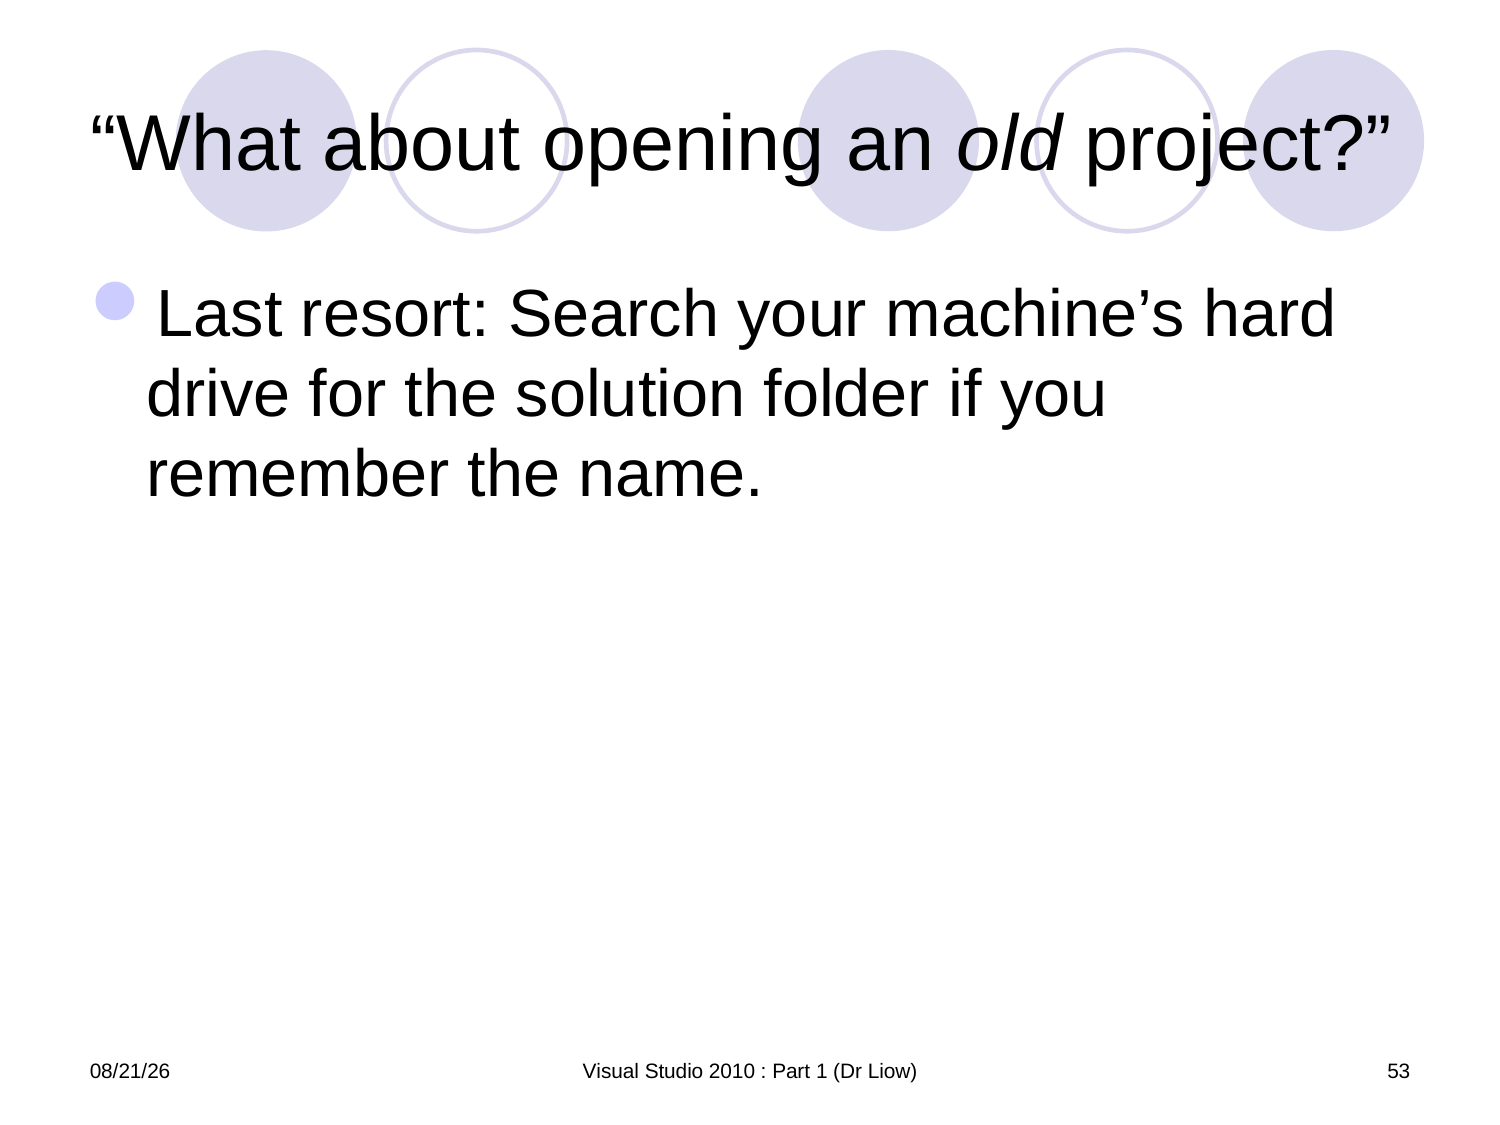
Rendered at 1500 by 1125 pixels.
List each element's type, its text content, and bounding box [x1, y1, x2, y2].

list Last resort: Search your machine’s hard drive for the solution folder if you remember the name. [75, 262, 1426, 1006]
text_box <number> [1074, 1049, 1426, 1101]
text_box Visual Studio 2010 : Part 1 (Dr Liow) [512, 1049, 988, 1101]
title “What about opening an old project?” [75, 45, 1426, 233]
text_box 08/22/12 [74, 1049, 426, 1101]
